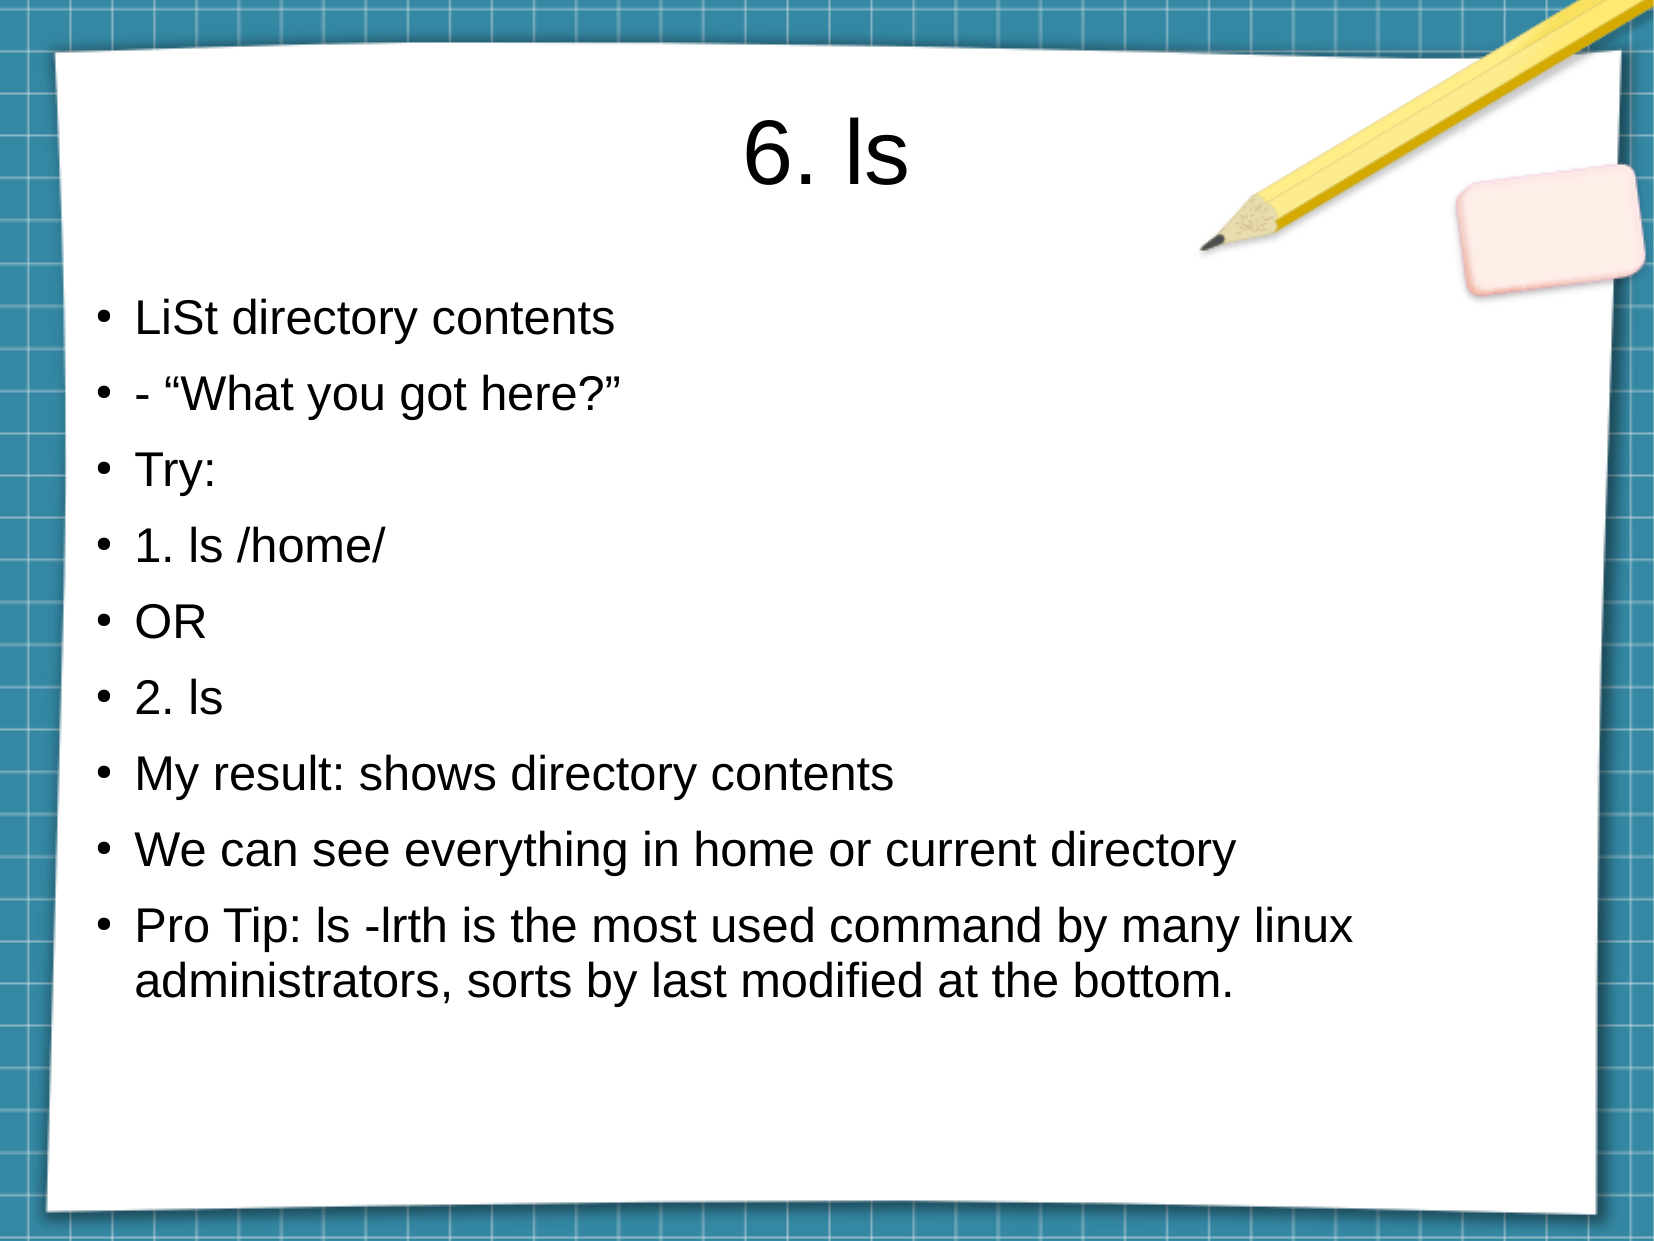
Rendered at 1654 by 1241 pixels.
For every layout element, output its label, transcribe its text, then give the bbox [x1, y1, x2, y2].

title 6. ls [82, 49, 1571, 257]
picture [0, 0, 1654, 1241]
list LiSt directory contents - “What you got here?” Try: 1. ls /home/ OR 2. ls My result: shows directory contents We can see everything in home or current directory Pro Tip: ls -lrth is the most used command by many linux administrators, sorts by last modified at the bottom. [82, 290, 1571, 1010]
